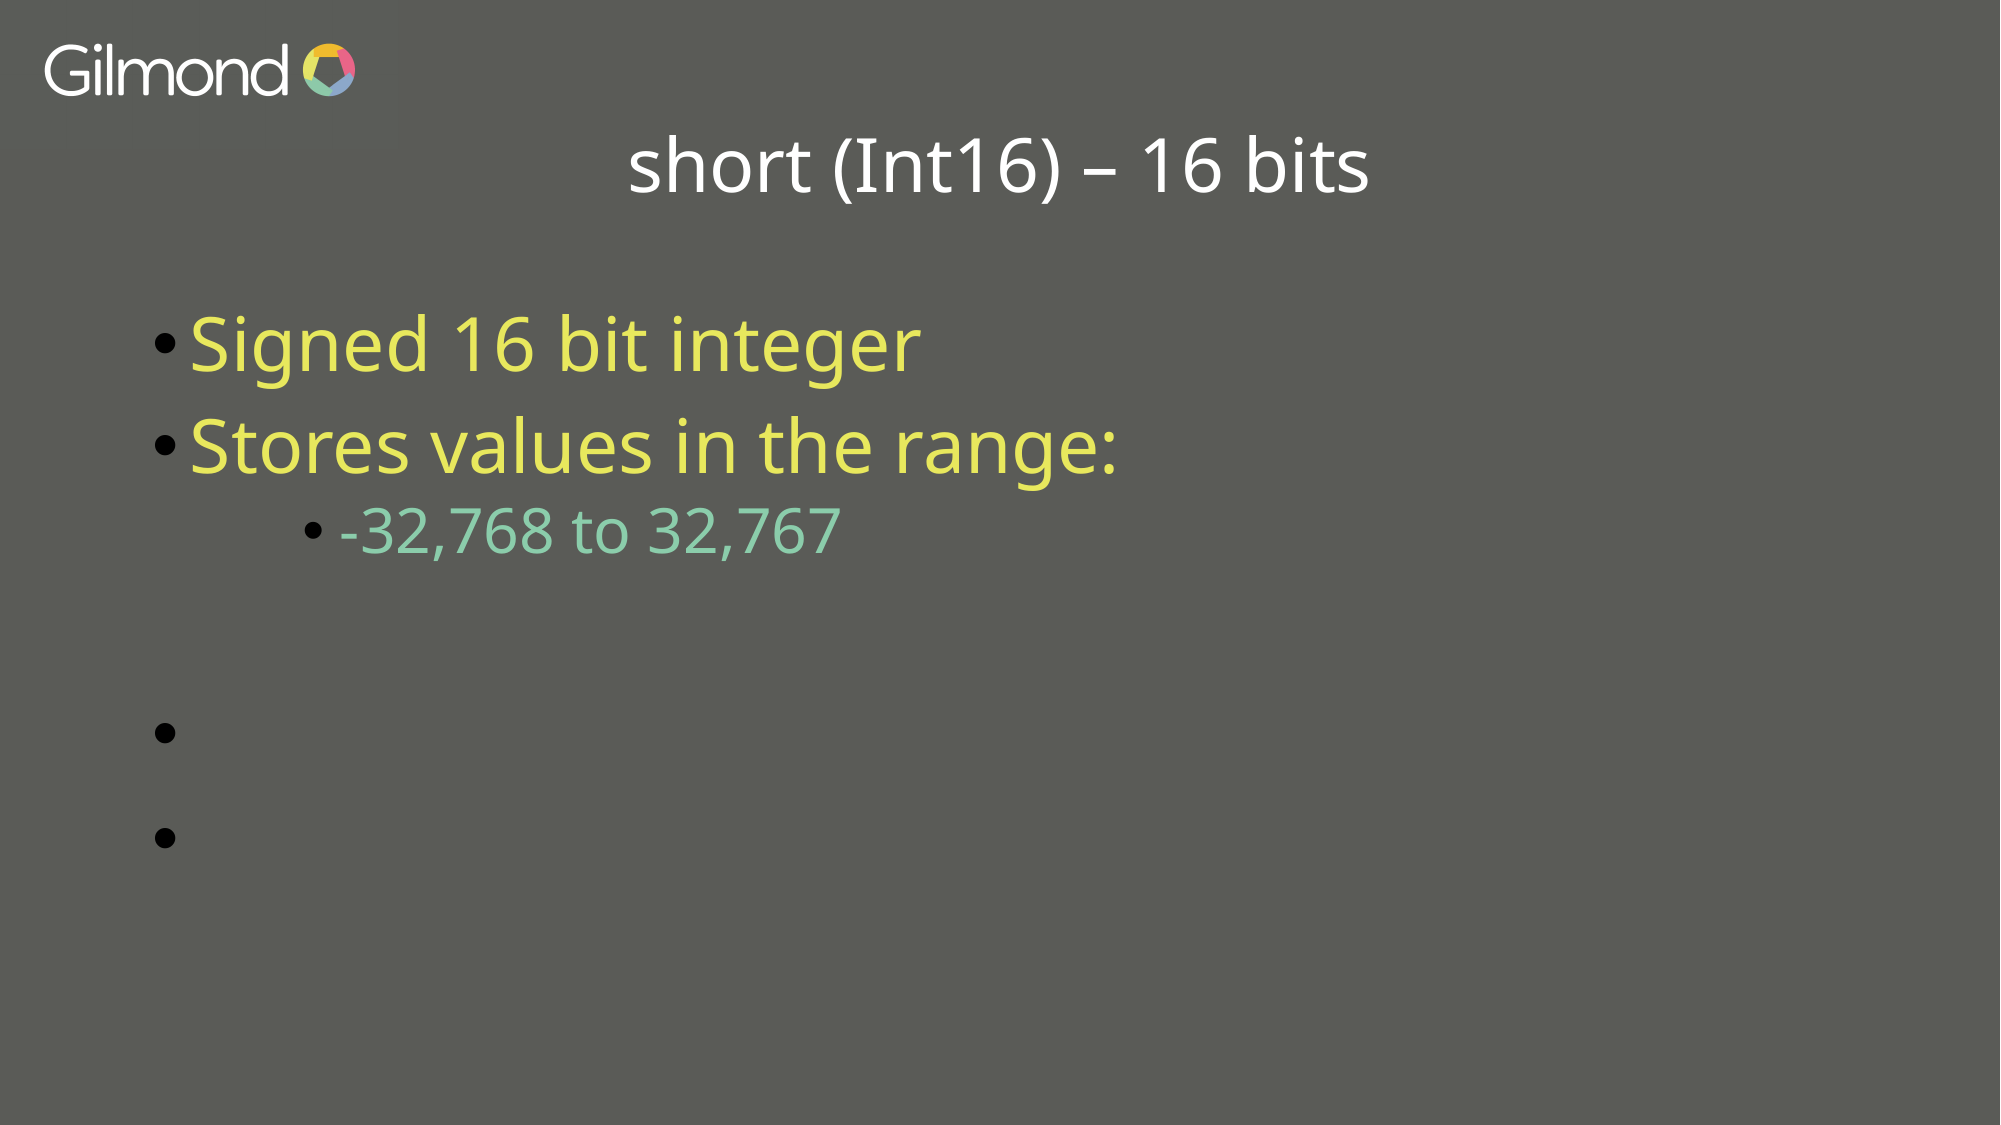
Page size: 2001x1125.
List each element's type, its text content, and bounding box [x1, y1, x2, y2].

list Signed 16 bit integer Stores values in the range: -32,768 to 32,767 [137, 299, 1863, 1014]
picture [0, 0, 399, 149]
title short (Int16) – 16 bits [137, 59, 1863, 278]
